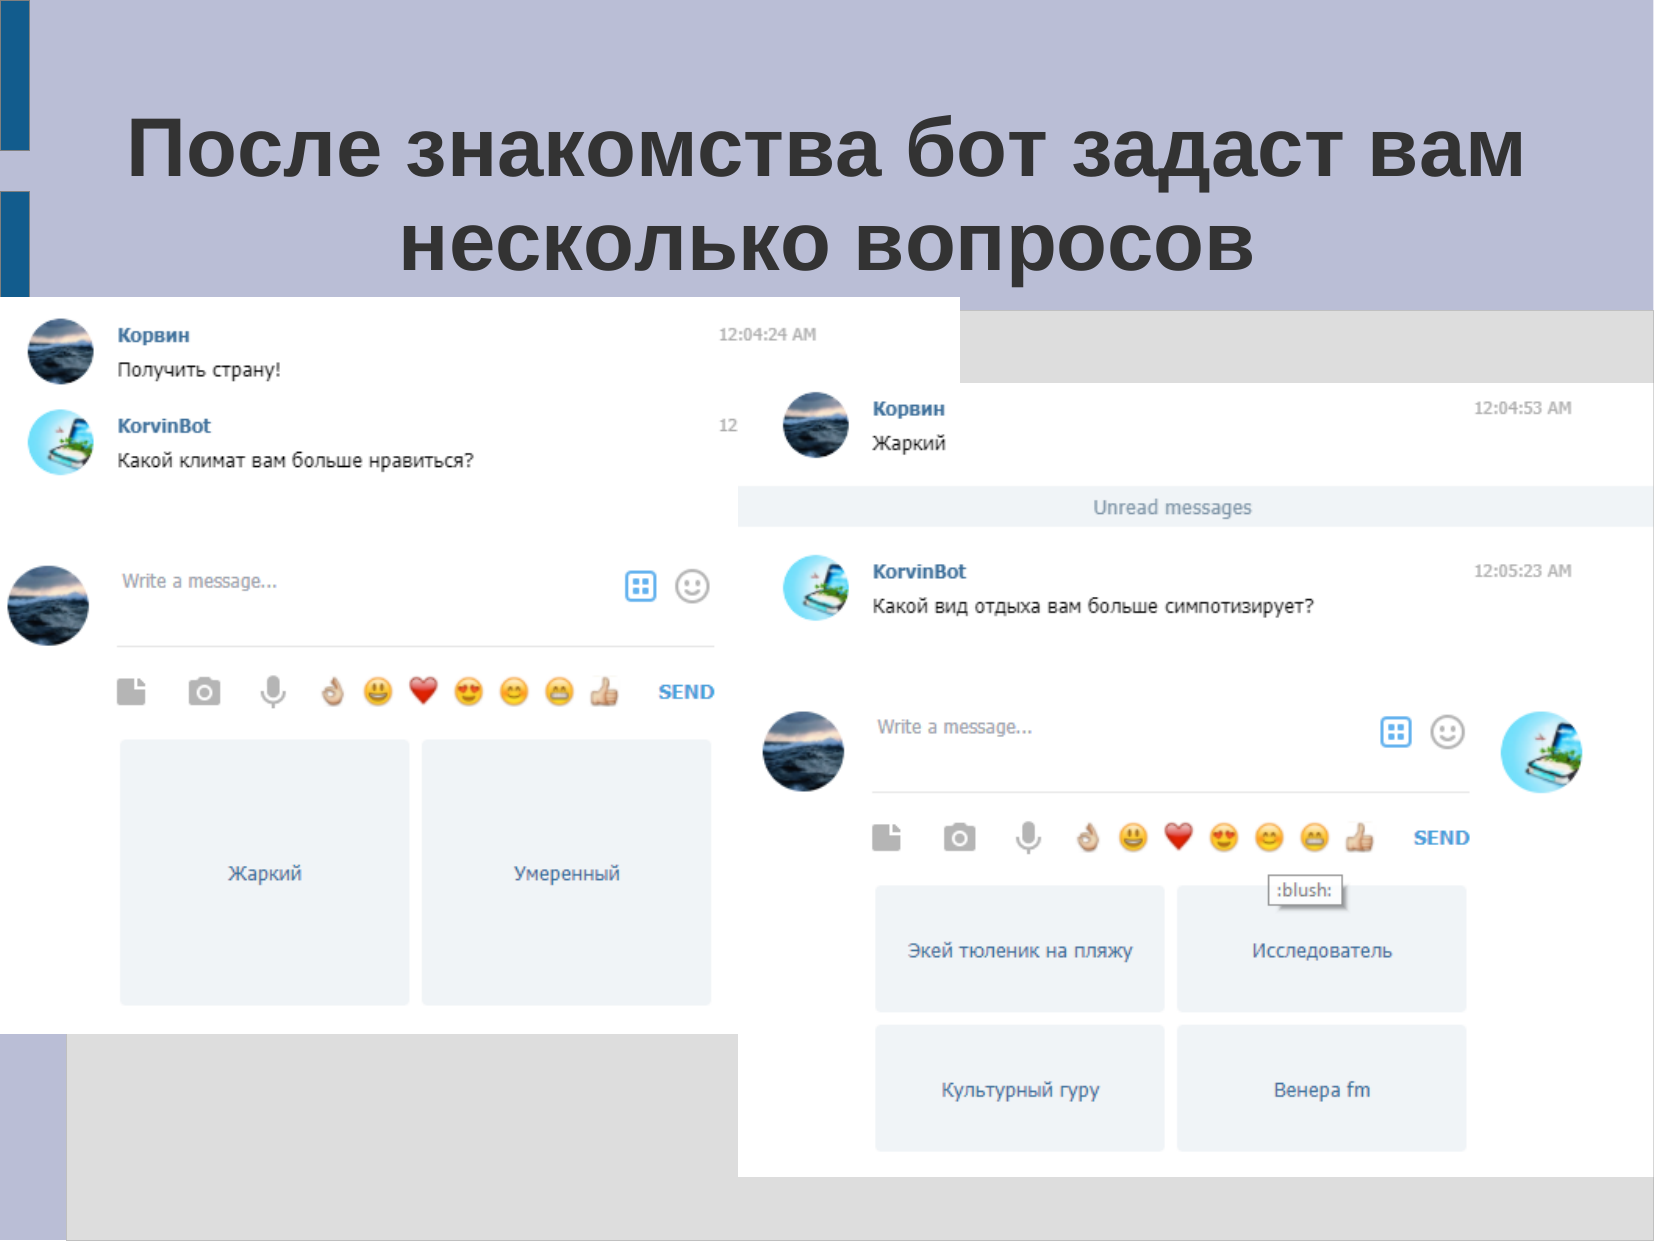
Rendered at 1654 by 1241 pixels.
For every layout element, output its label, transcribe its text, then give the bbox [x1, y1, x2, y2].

title После знакомства бот задаст вам несколько вопросов [121, 91, 1534, 299]
picture [0, 297, 1654, 1177]
